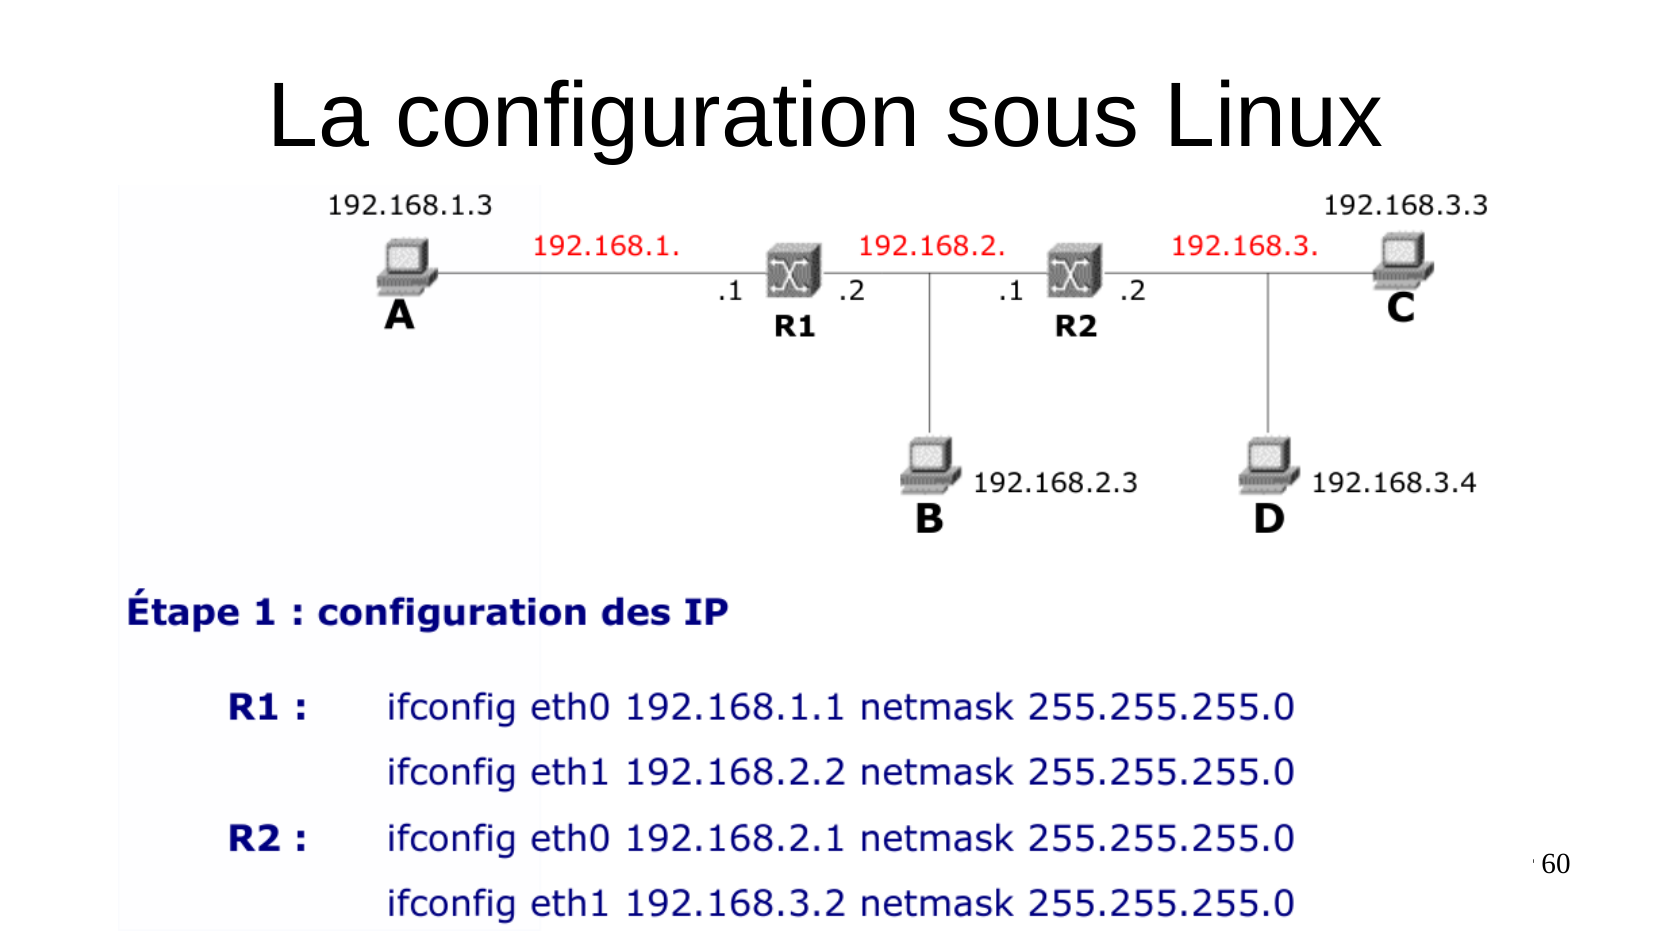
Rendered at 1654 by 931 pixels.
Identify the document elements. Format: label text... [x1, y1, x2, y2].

title La configuration sous Linux [82, 37, 1571, 193]
picture [118, 185, 1533, 931]
